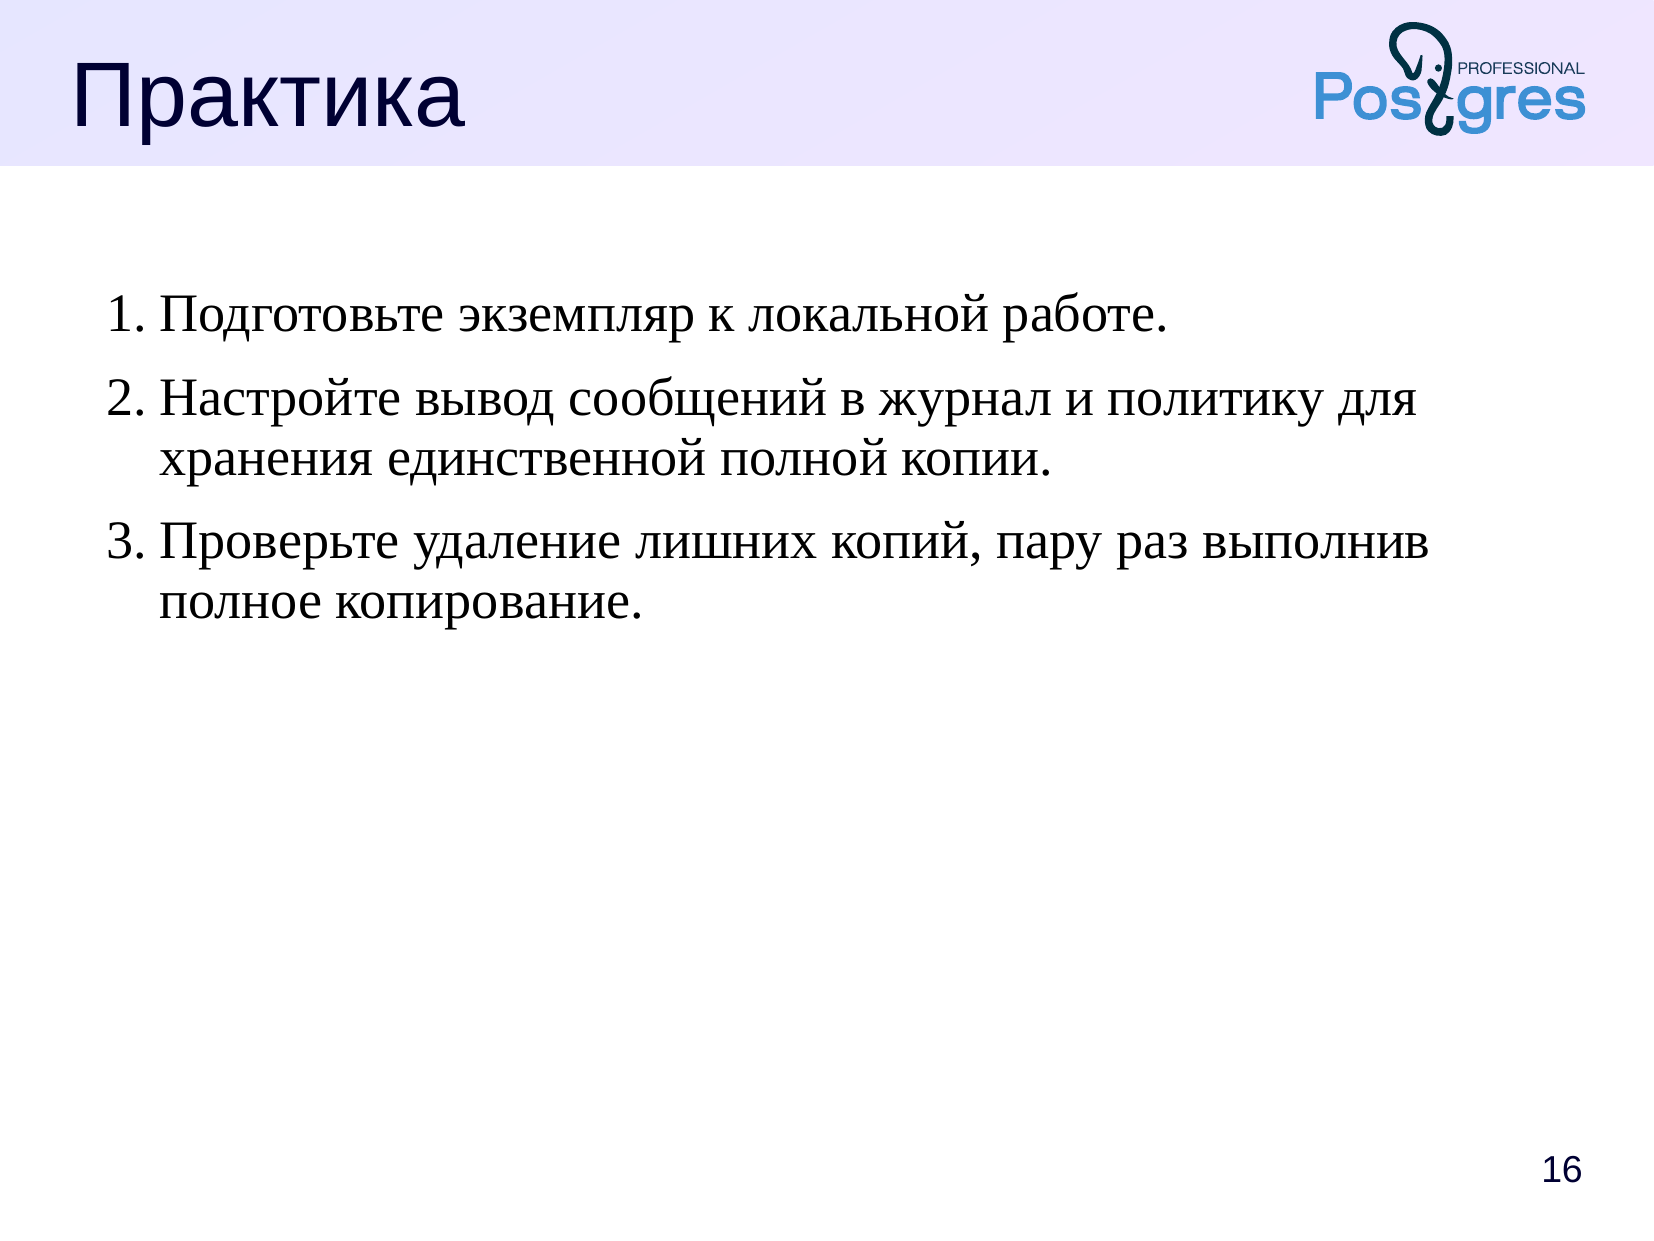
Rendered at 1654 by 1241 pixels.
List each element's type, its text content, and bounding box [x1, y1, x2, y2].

title Практика [70, 43, 1241, 147]
list Подготовьте экземпляр к локальной работе. Настройте вывод сообщений в журнал и политику для хранения единственной полной копии. Проверьте удаление лишних копий, пару раз выполнив полное копирование. [70, 283, 1583, 1134]
